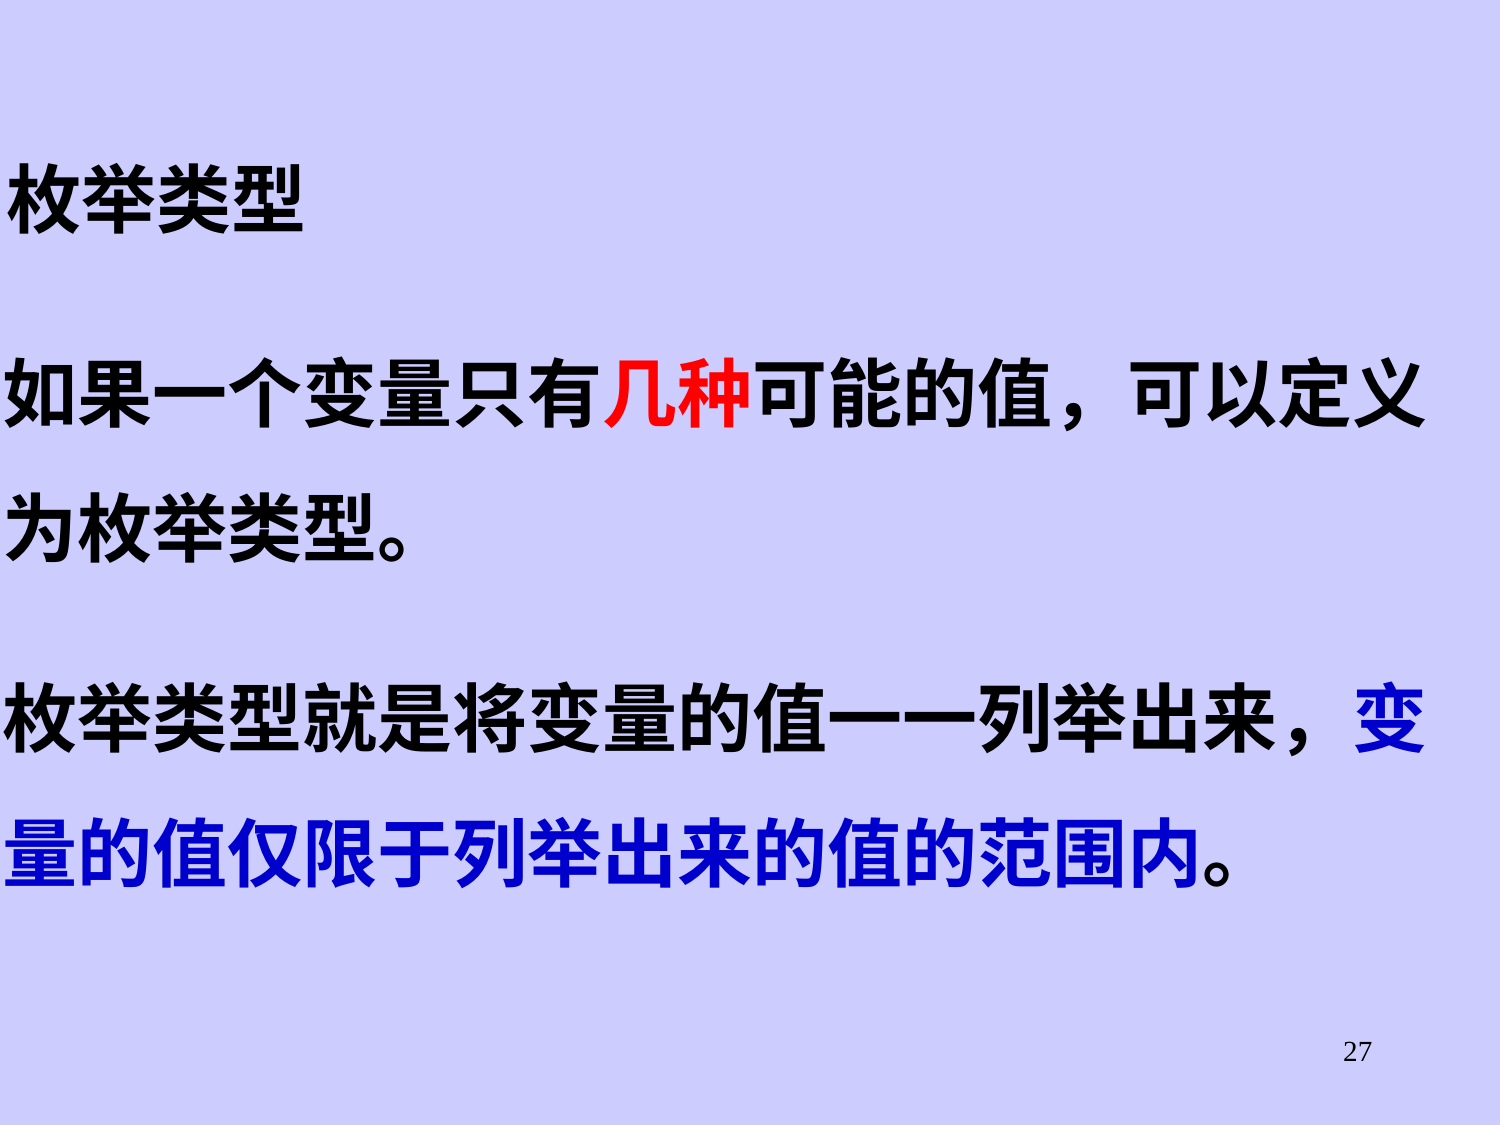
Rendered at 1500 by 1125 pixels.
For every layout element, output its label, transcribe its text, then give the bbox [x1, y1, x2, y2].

text_box 枚举类型就是将变量的值一一列举出来，变量的值仅限于列举出来的值的范围内。 [0, 624, 1500, 899]
text_box 枚举类型 [0, 99, 322, 251]
text_box 如果一个变量只有几种可能的值，可以定义为枚举类型。 [0, 299, 1500, 574]
text_box <编号> [1074, 1025, 1388, 1101]
